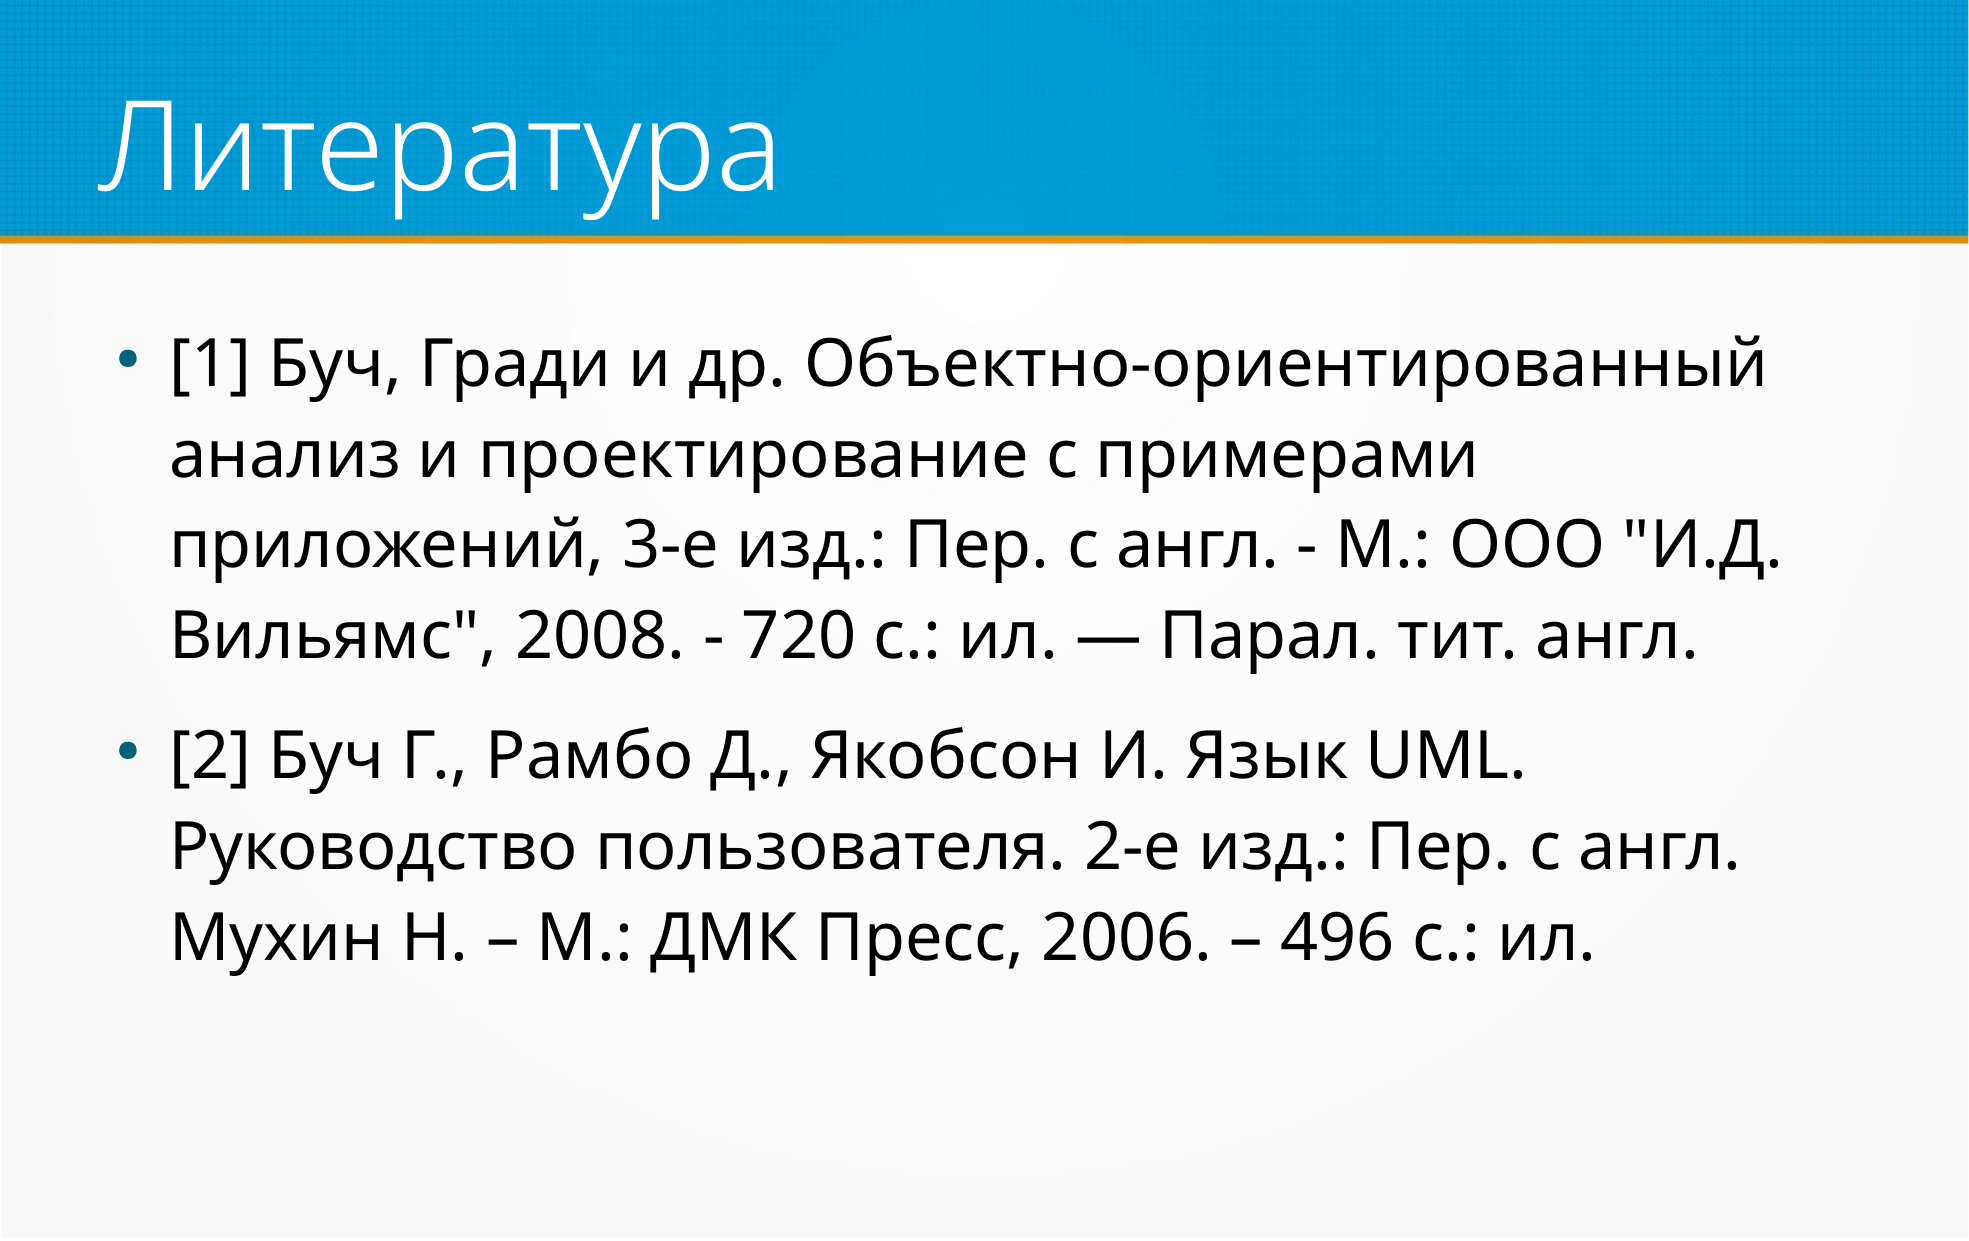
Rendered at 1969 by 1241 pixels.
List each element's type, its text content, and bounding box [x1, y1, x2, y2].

picture [0, 233, 1969, 1241]
title Литература [98, 19, 1870, 227]
list [1] Буч, Гради и др. Объектно-ориентированный анализ и проектирование с примерами приложений, 3-е изд.: Пер. с англ. - М.: ООО "И.Д. Вильямс", 2008. - 720 с.: ил. — Парал. тит. англ. [2] Буч Г., Рамбо Д., Якобсон И. Язык UML. Руководство пользователя. 2-е изд.: Пер. с англ. Мухин Н. – М.: ДМК Пресс, 2006. – 496 с.: ил. [98, 315, 1861, 1081]
